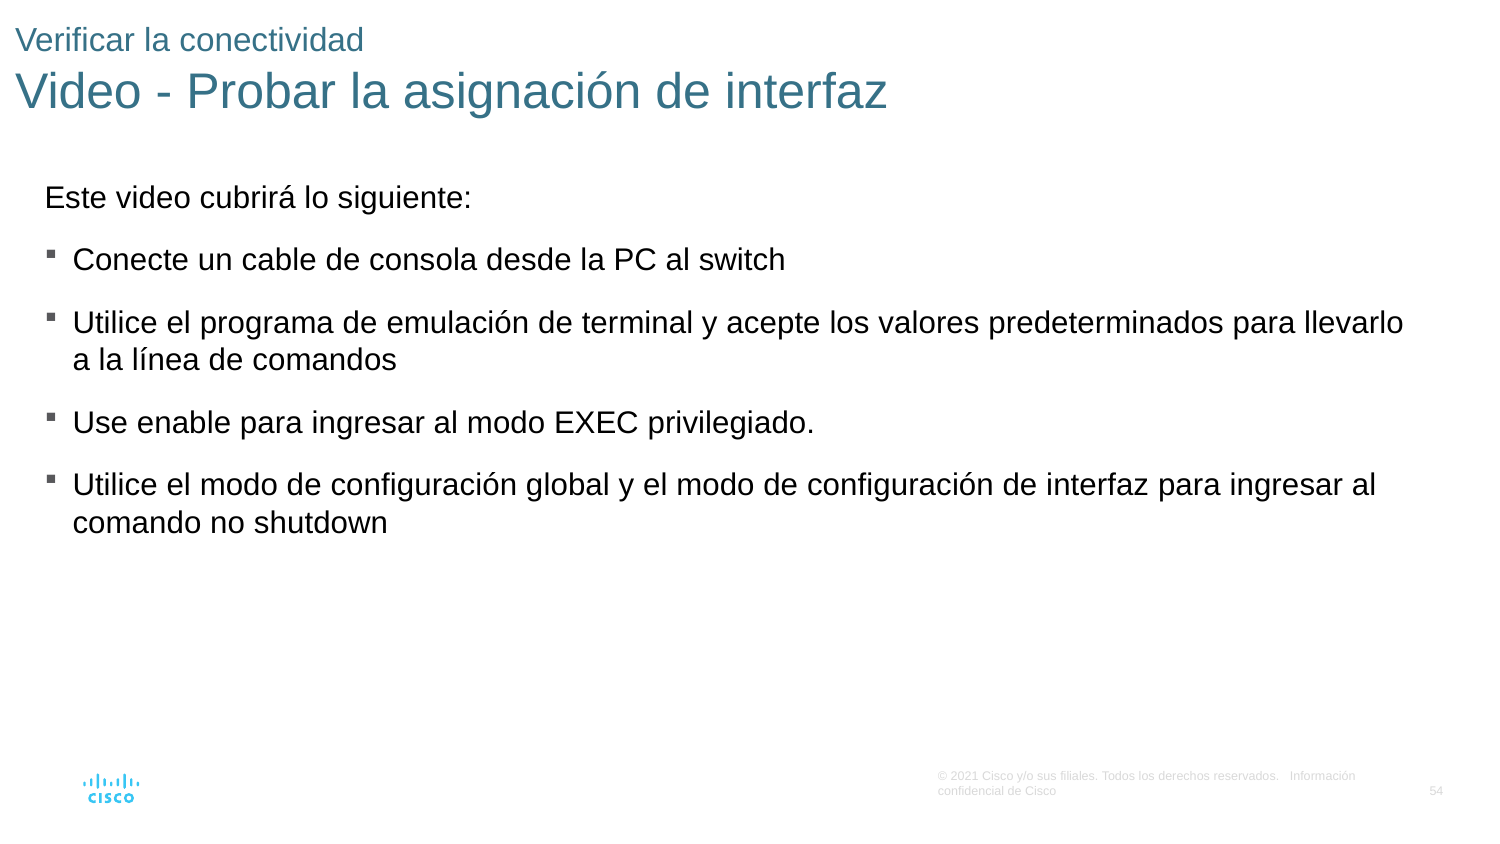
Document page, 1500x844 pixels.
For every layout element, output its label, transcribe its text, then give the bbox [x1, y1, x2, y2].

title Verificar la conectividad Video - Probar la asignación de interfaz [0, 19, 1500, 117]
list Este video cubrirá lo siguiente: Conecte un cable de consola desde la PC al switch Utilice el programa de emulación de terminal y acepte los valores predeterminados para llevarlo a la línea de comandos Use enable para ingresar al modo EXEC privilegiado. Utilice el modo de configuración global y el modo de configuración de interfaz para ingresar al comando no shutdown [29, 169, 1449, 748]
